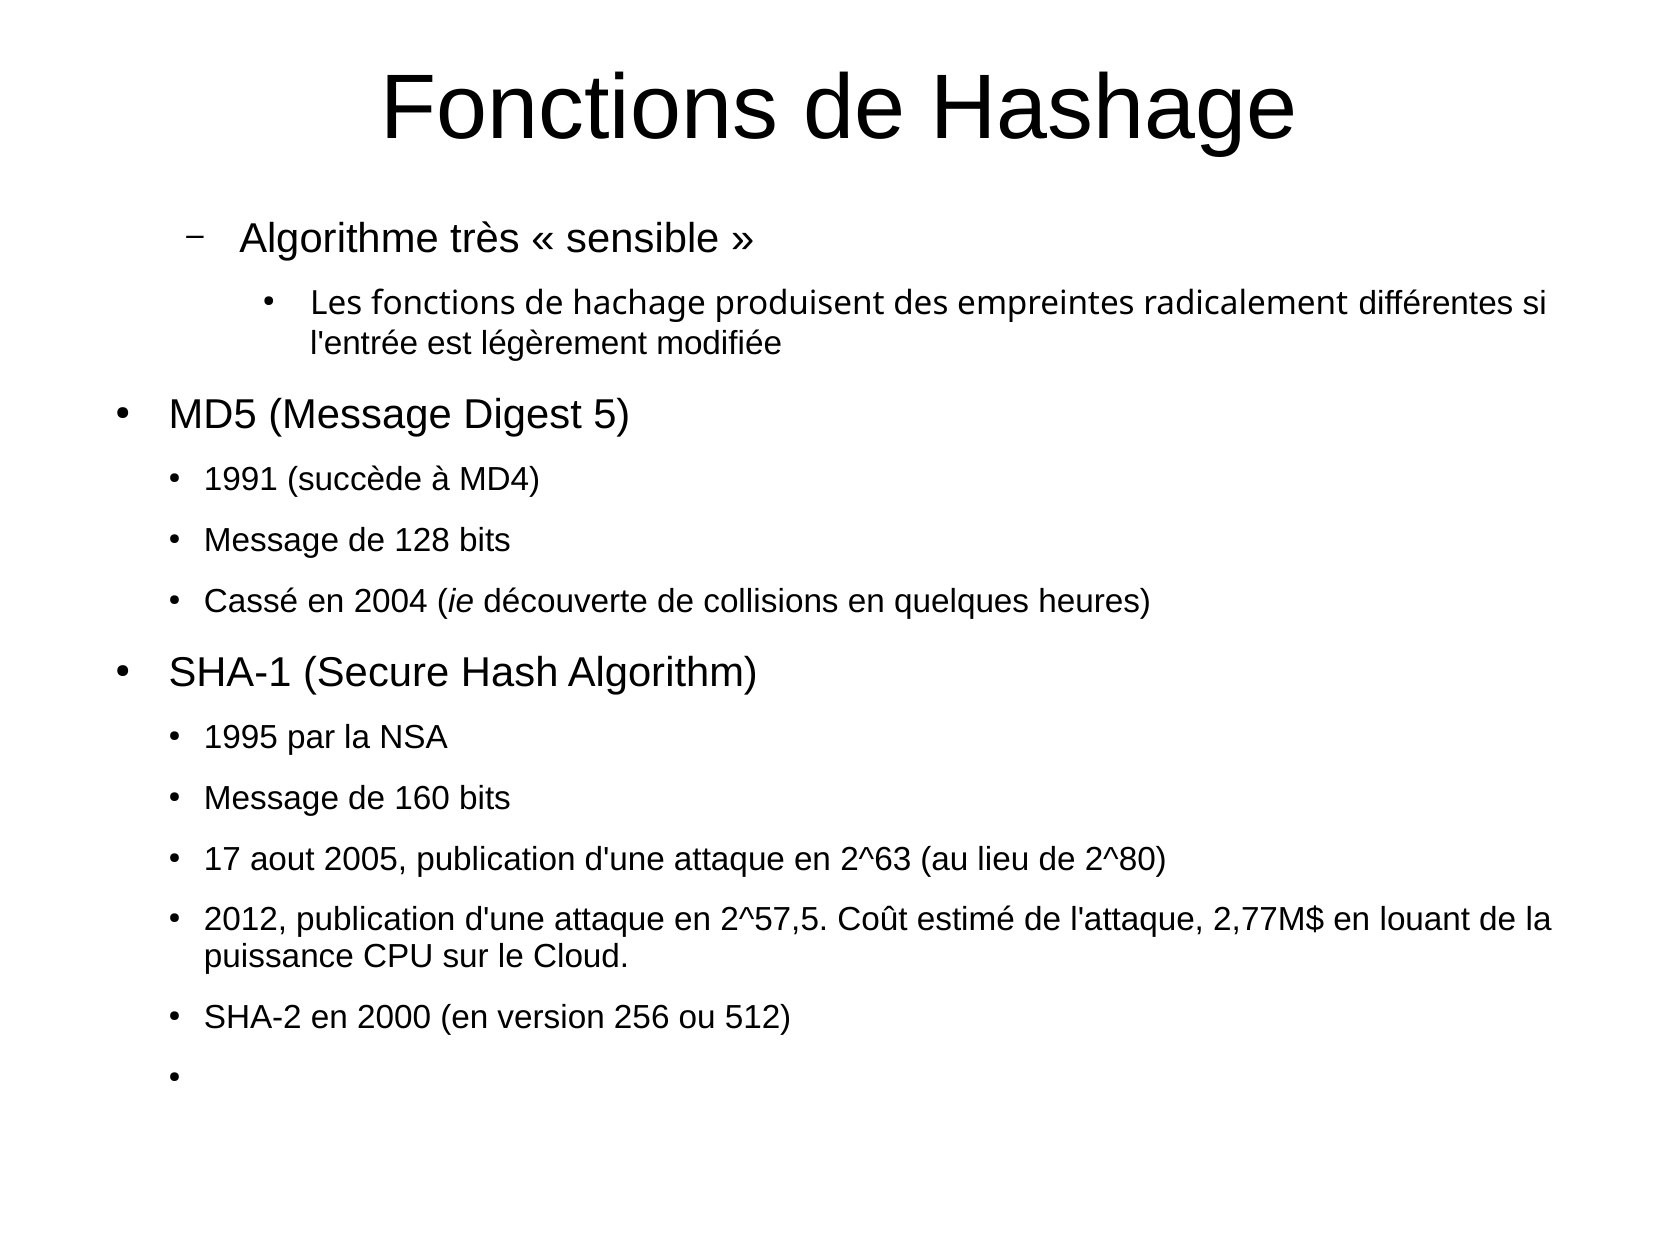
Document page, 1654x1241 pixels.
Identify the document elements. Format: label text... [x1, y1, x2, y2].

title Fonctions de Hashage [247, 32, 1433, 181]
list Algorithme très « sensible » Les fonctions de hachage produisent des empreintes radicalement différentes si l'entrée est légèrement modifiée MD5 (Message Digest 5) 1991 (succède à MD4) Message de 128 bits Cassé en 2004 (ie découverte de collisions en quelques heures) SHA-1 (Secure Hash Algorithm) 1995 par la NSA Message de 160 bits 17 aout 2005, publication d'une attaque en 2^63 (au lieu de 2^80) 2012, publication d'une attaque en 2^57,5. Coût estimé de l'attaque, 2,77M$ en louant de la puissance CPU sur le Cloud. SHA-2 en 2000 (en version 256 ou 512) [97, 214, 1586, 1207]
